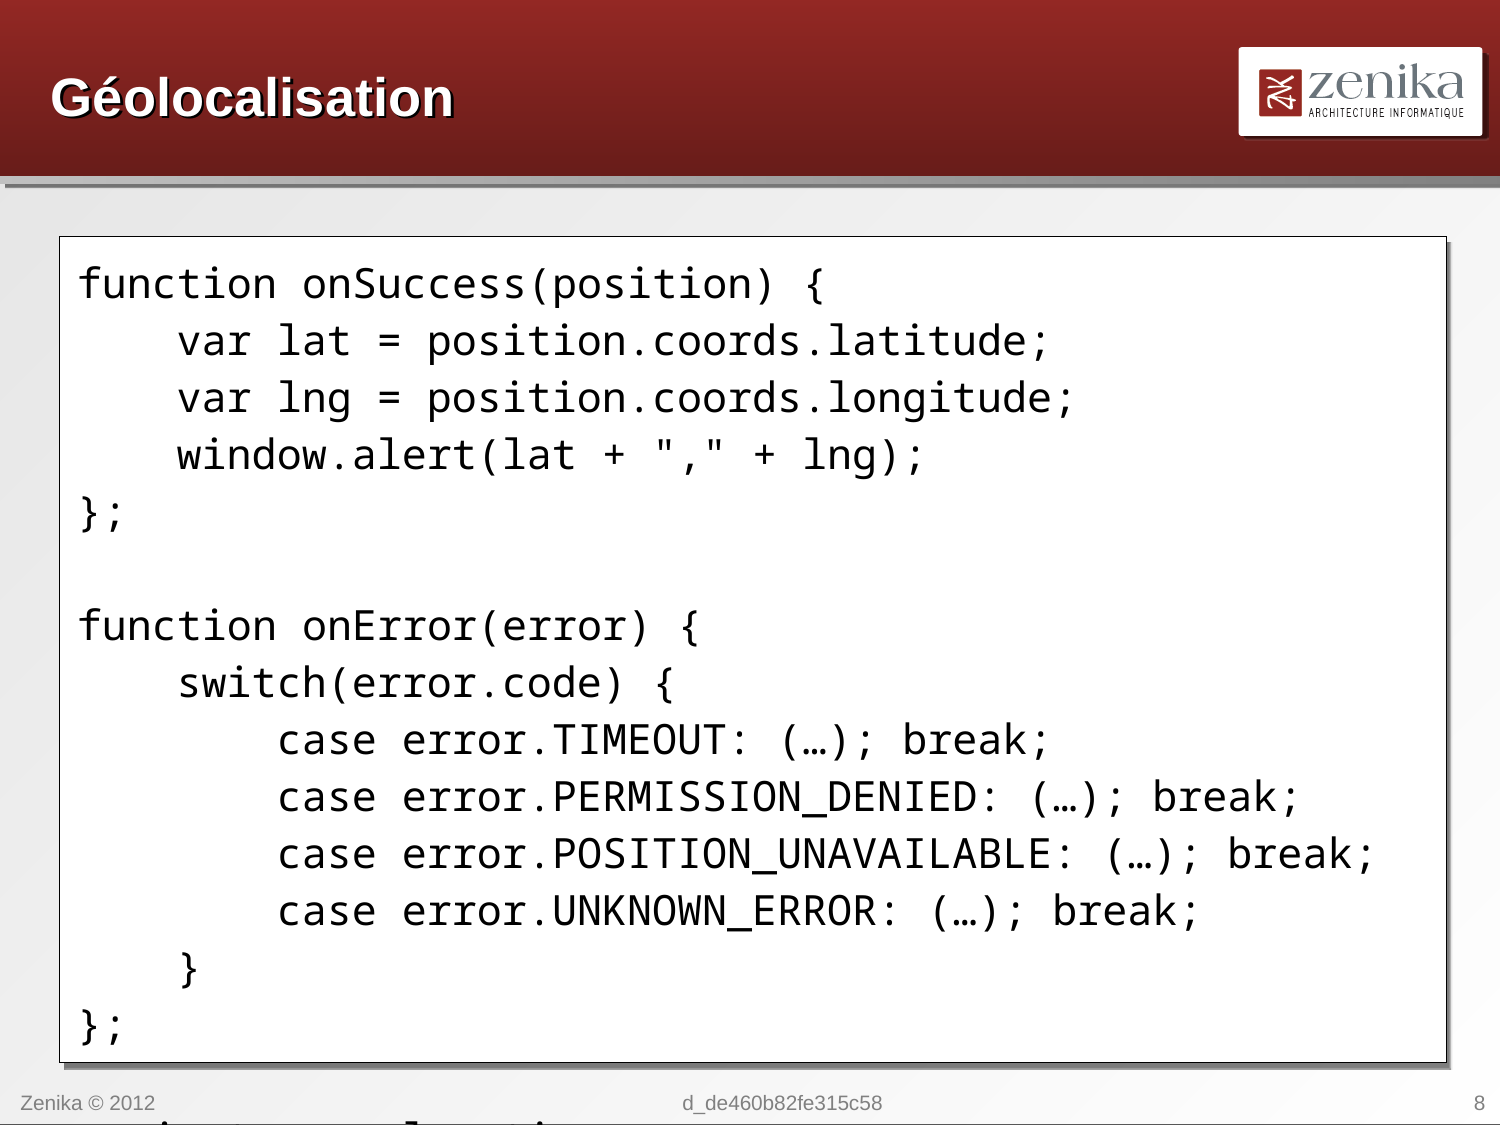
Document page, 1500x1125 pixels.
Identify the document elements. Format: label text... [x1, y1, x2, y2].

picture [1257, 58, 1464, 125]
text_box function onSuccess(position) { var lat = position.coords.latitude; var lng = position.coords.longitude; window.alert(lat + "," + lng); }; function onError(error) { switch(error.code) { case error.TIMEOUT: (…); break; case error.PERMISSION_DENIED: (…); break; case error.POSITION_UNAVAILABLE: (…); break; case error.UNKNOWN_ERROR: (…); break; } }; navigator.geolocation .getCurrentPosition(onSuccess, onError, {timeout:500}); [59, 236, 1447, 1063]
title Géolocalisation [50, 15, 1206, 180]
